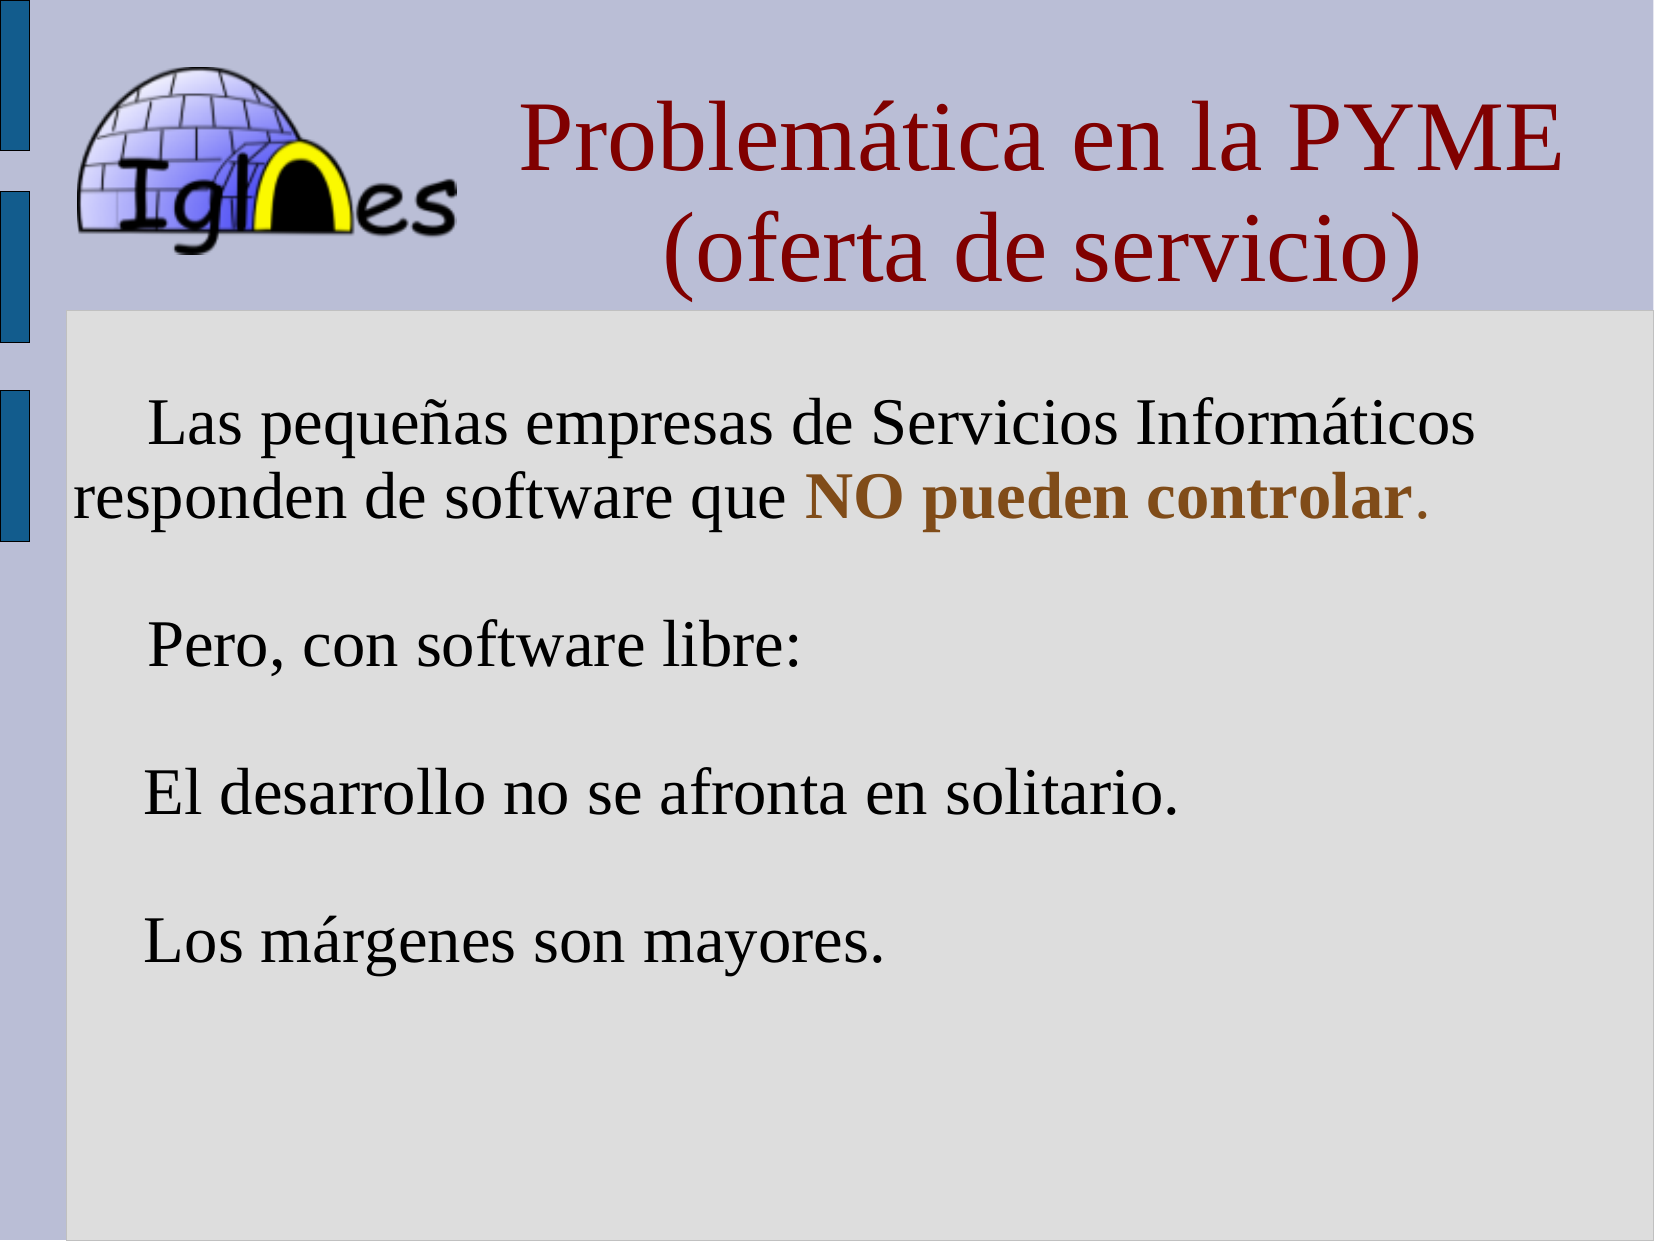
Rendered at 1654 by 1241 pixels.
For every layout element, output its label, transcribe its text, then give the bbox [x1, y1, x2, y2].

picture [77, 67, 457, 255]
text_box Las pequeñas empresas de Servicios Informáticos responden de software que NO pueden controlar. Pero, con software libre: El desarrollo no se afronta en solitario. Los márgenes son mayores. [73, 310, 1557, 1241]
text_box Problemática en la PYME (oferta de servicio) [489, 81, 1596, 304]
